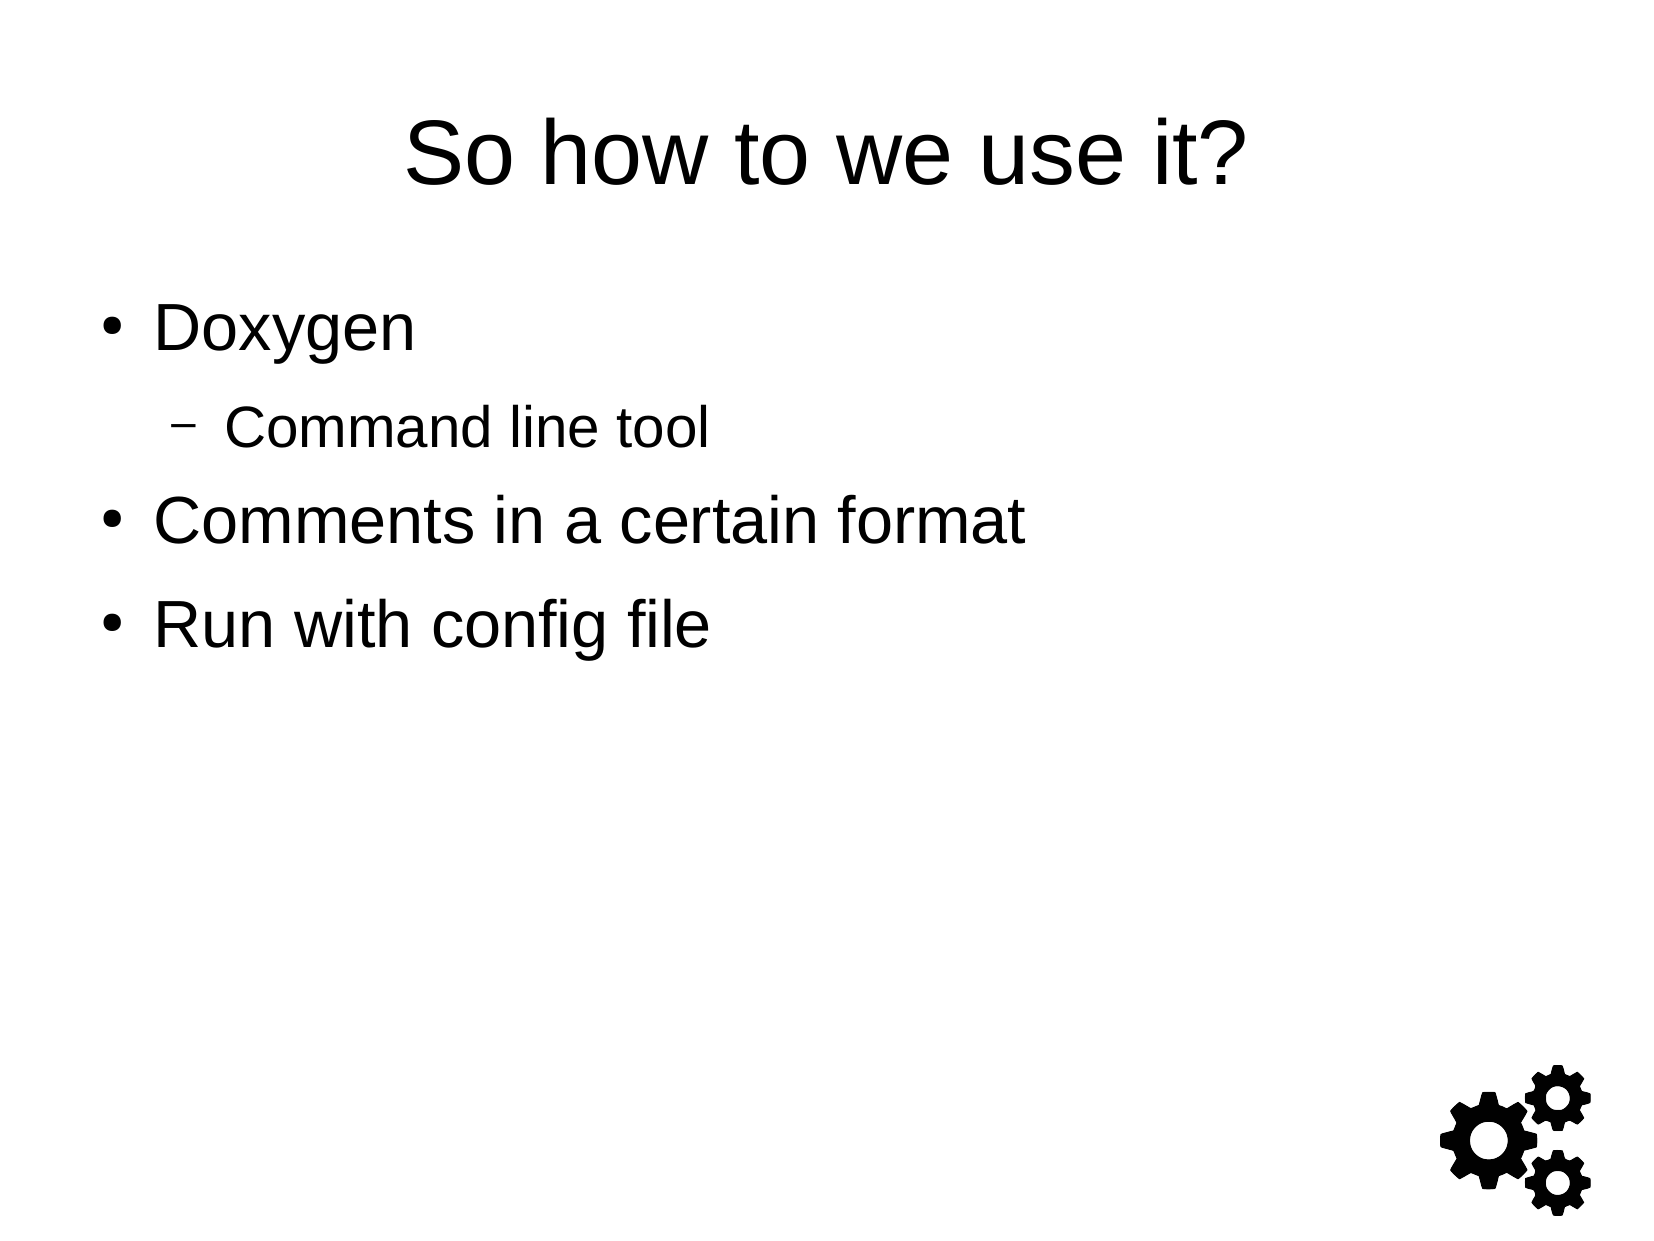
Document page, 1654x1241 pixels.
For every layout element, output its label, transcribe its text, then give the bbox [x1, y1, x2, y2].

picture [1440, 1065, 1591, 1216]
list Doxygen Command line tool Comments in a certain format Run with config file [82, 290, 1571, 1010]
title So how to we use it? [82, 49, 1571, 257]
